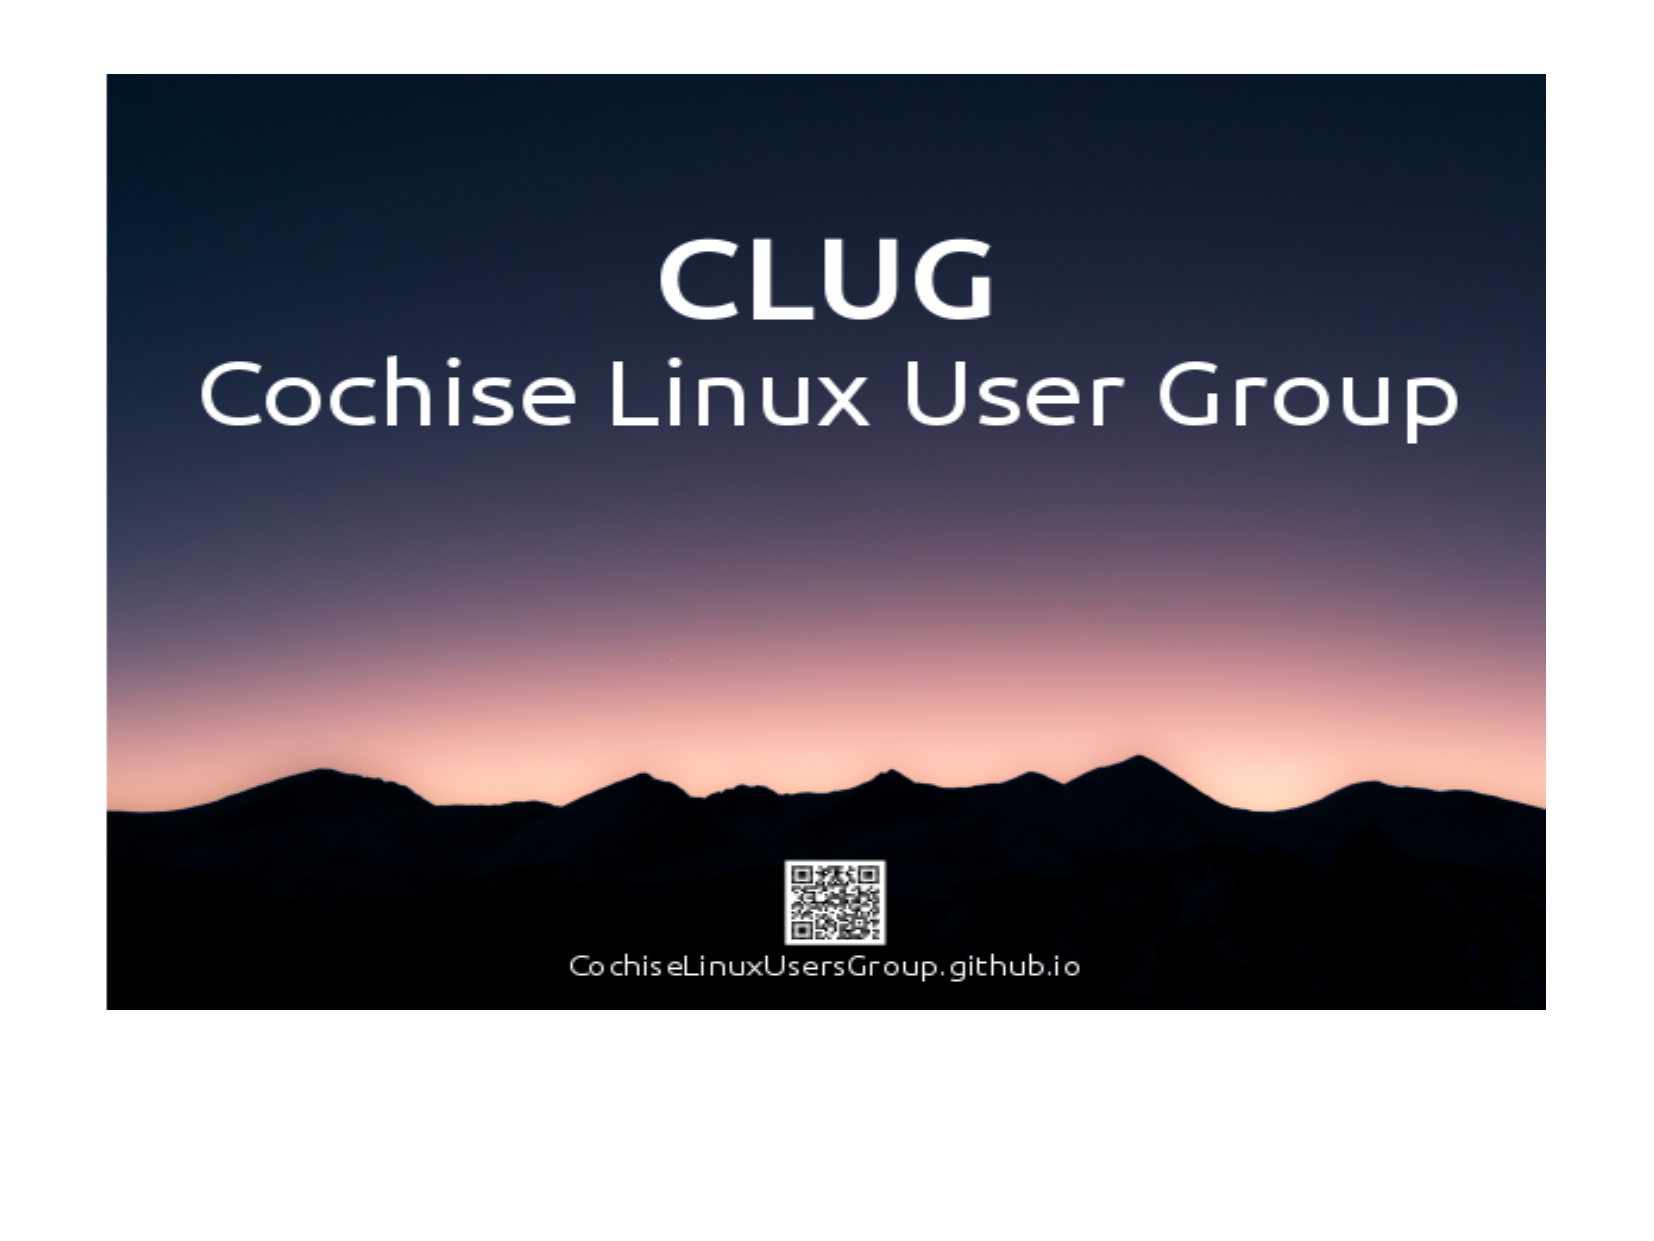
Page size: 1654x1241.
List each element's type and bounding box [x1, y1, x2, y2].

picture [105, 74, 1546, 1010]
